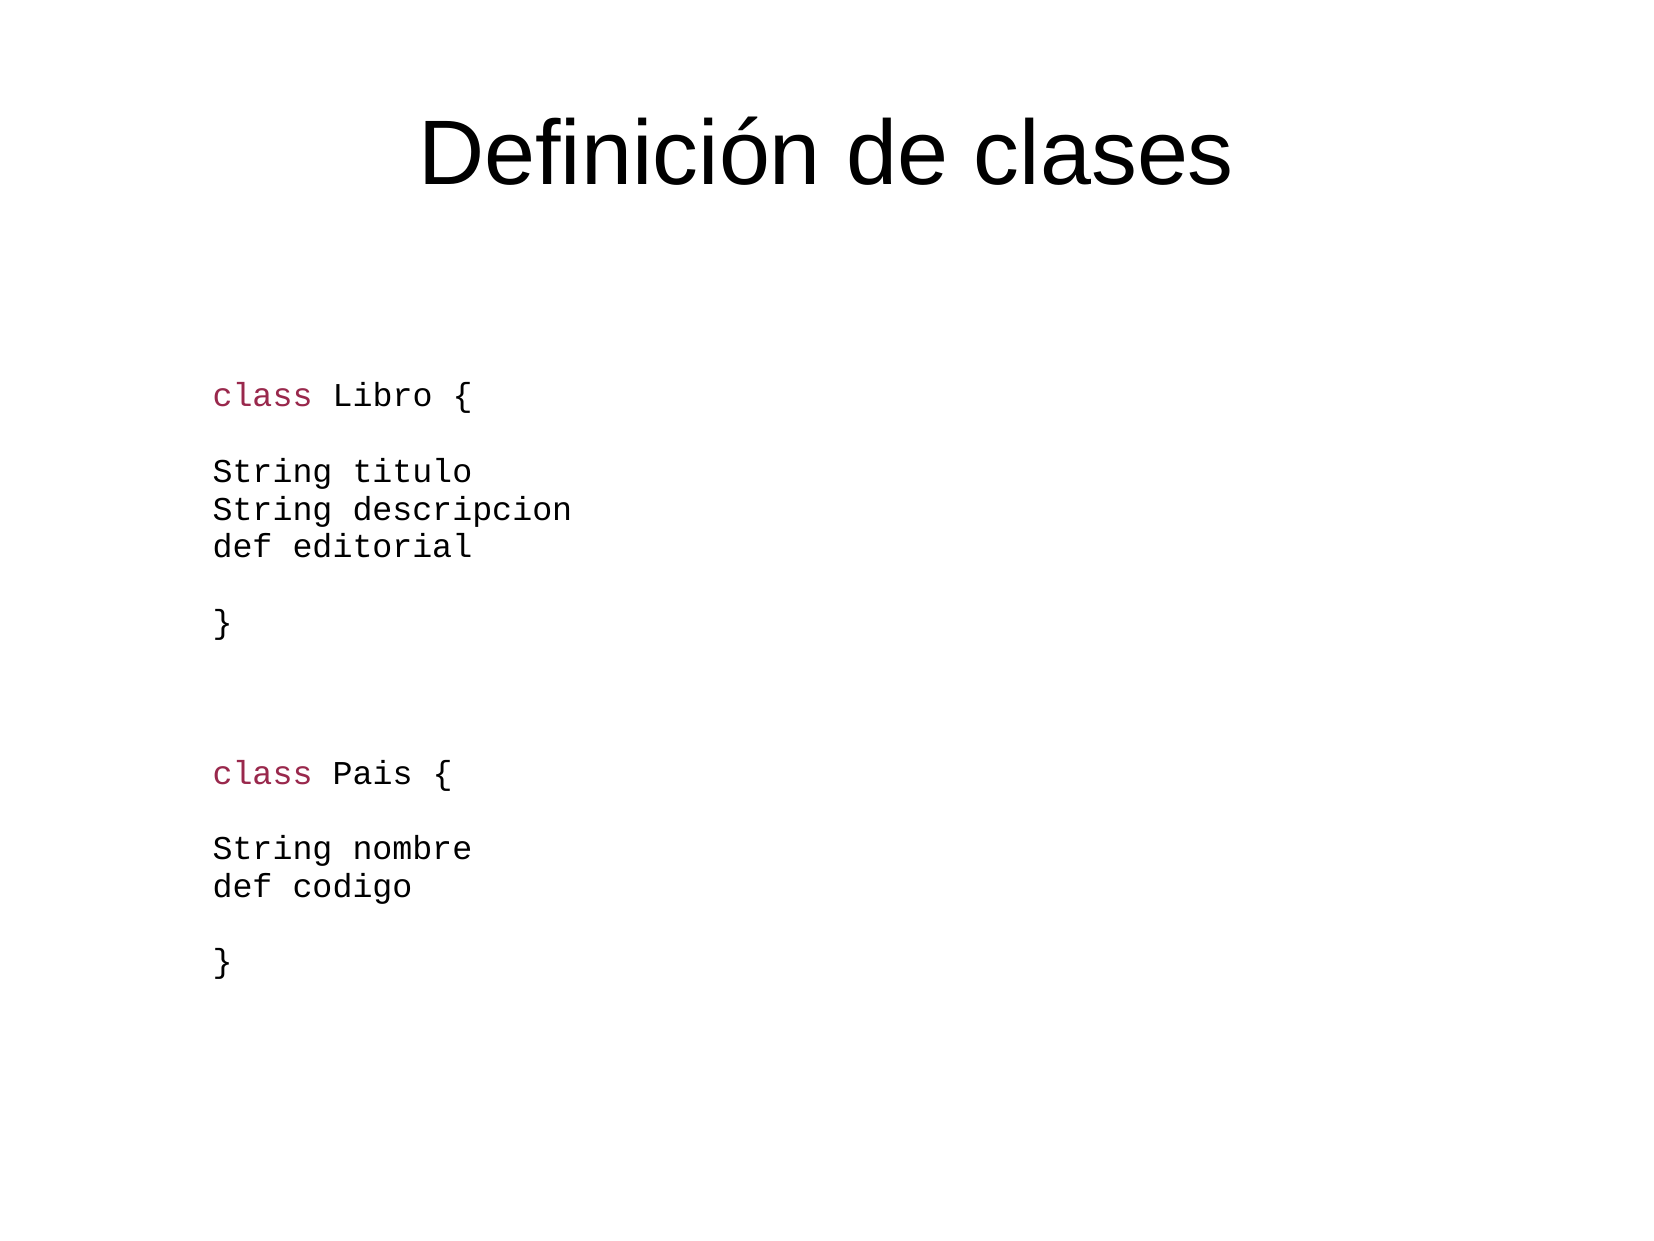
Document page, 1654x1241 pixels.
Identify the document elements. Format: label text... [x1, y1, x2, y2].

title Definición de clases [82, 49, 1571, 257]
subtitle class Libro { String titulo String descripcion def editorial } class Pais { String nombre def codigo } [212, 379, 1654, 1099]
